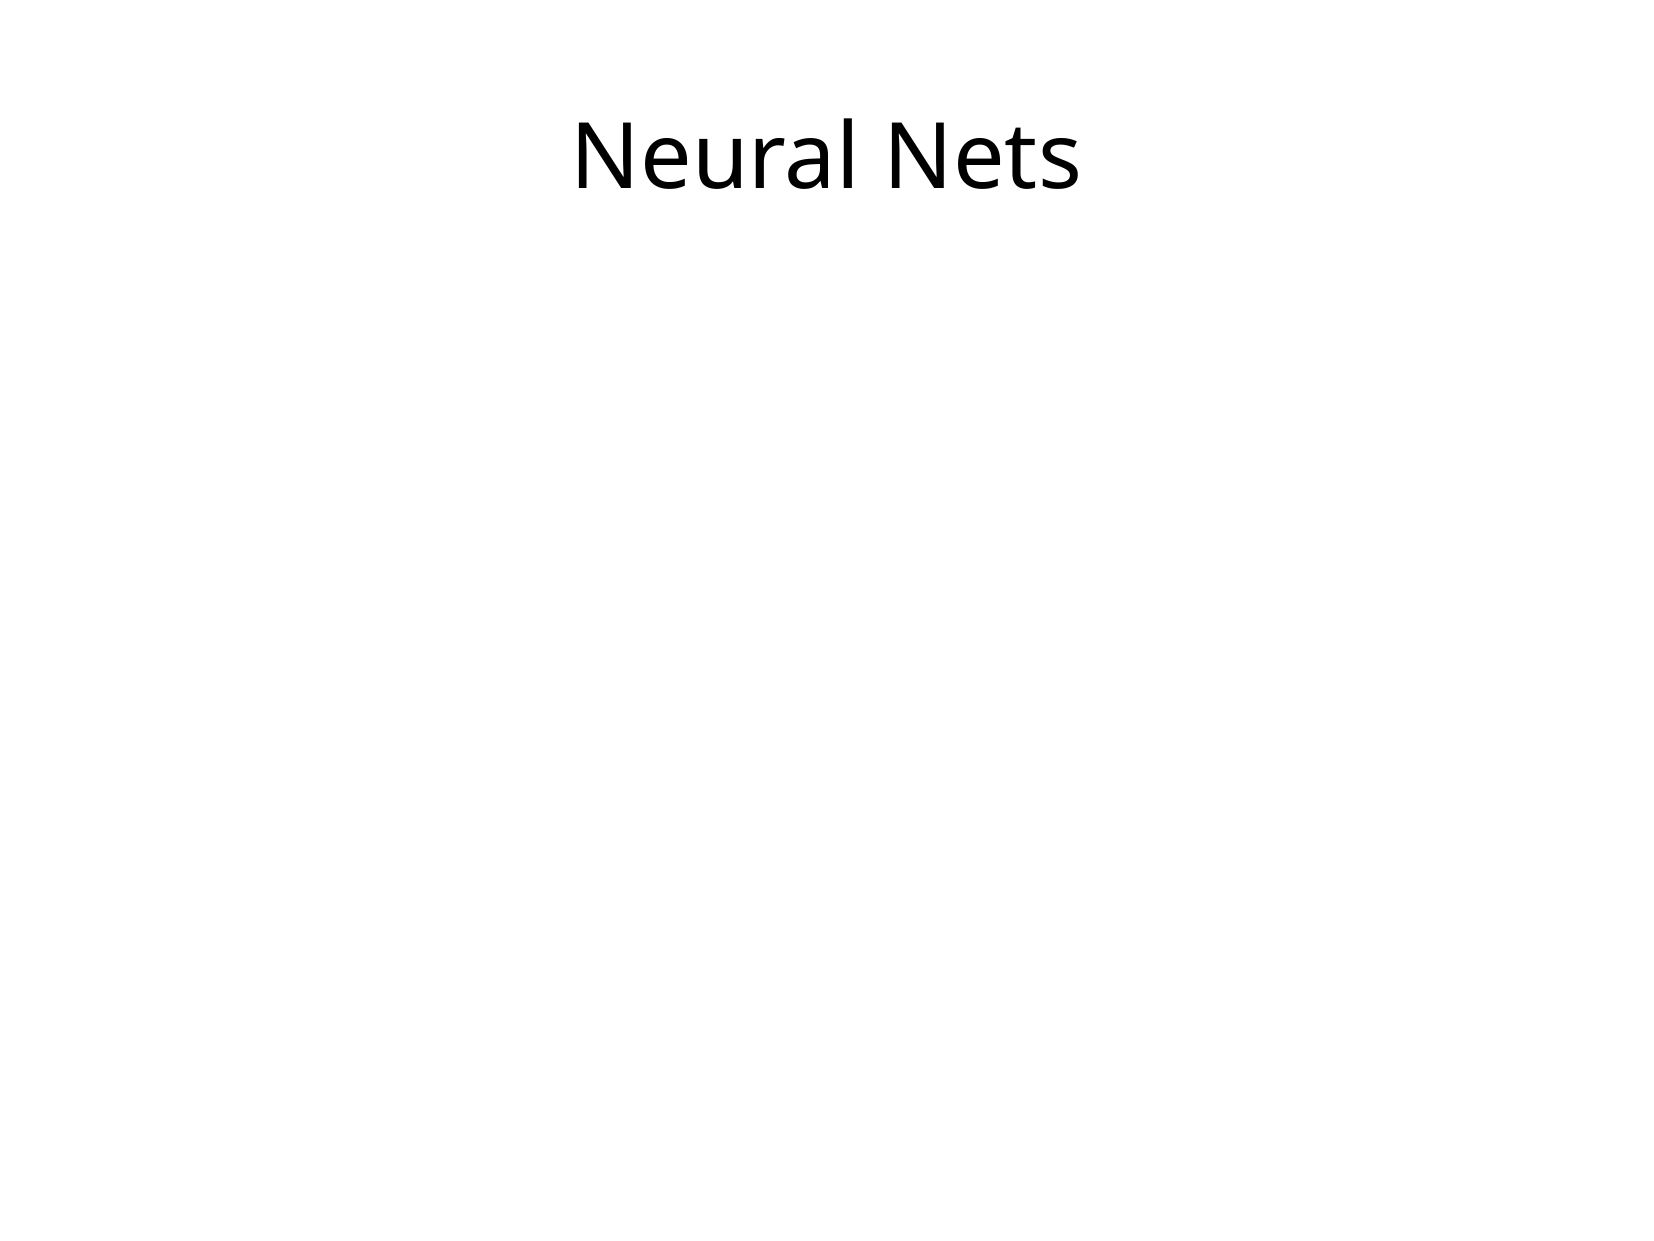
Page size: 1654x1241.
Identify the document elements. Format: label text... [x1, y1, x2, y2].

title Neural Nets [82, 49, 1571, 257]
